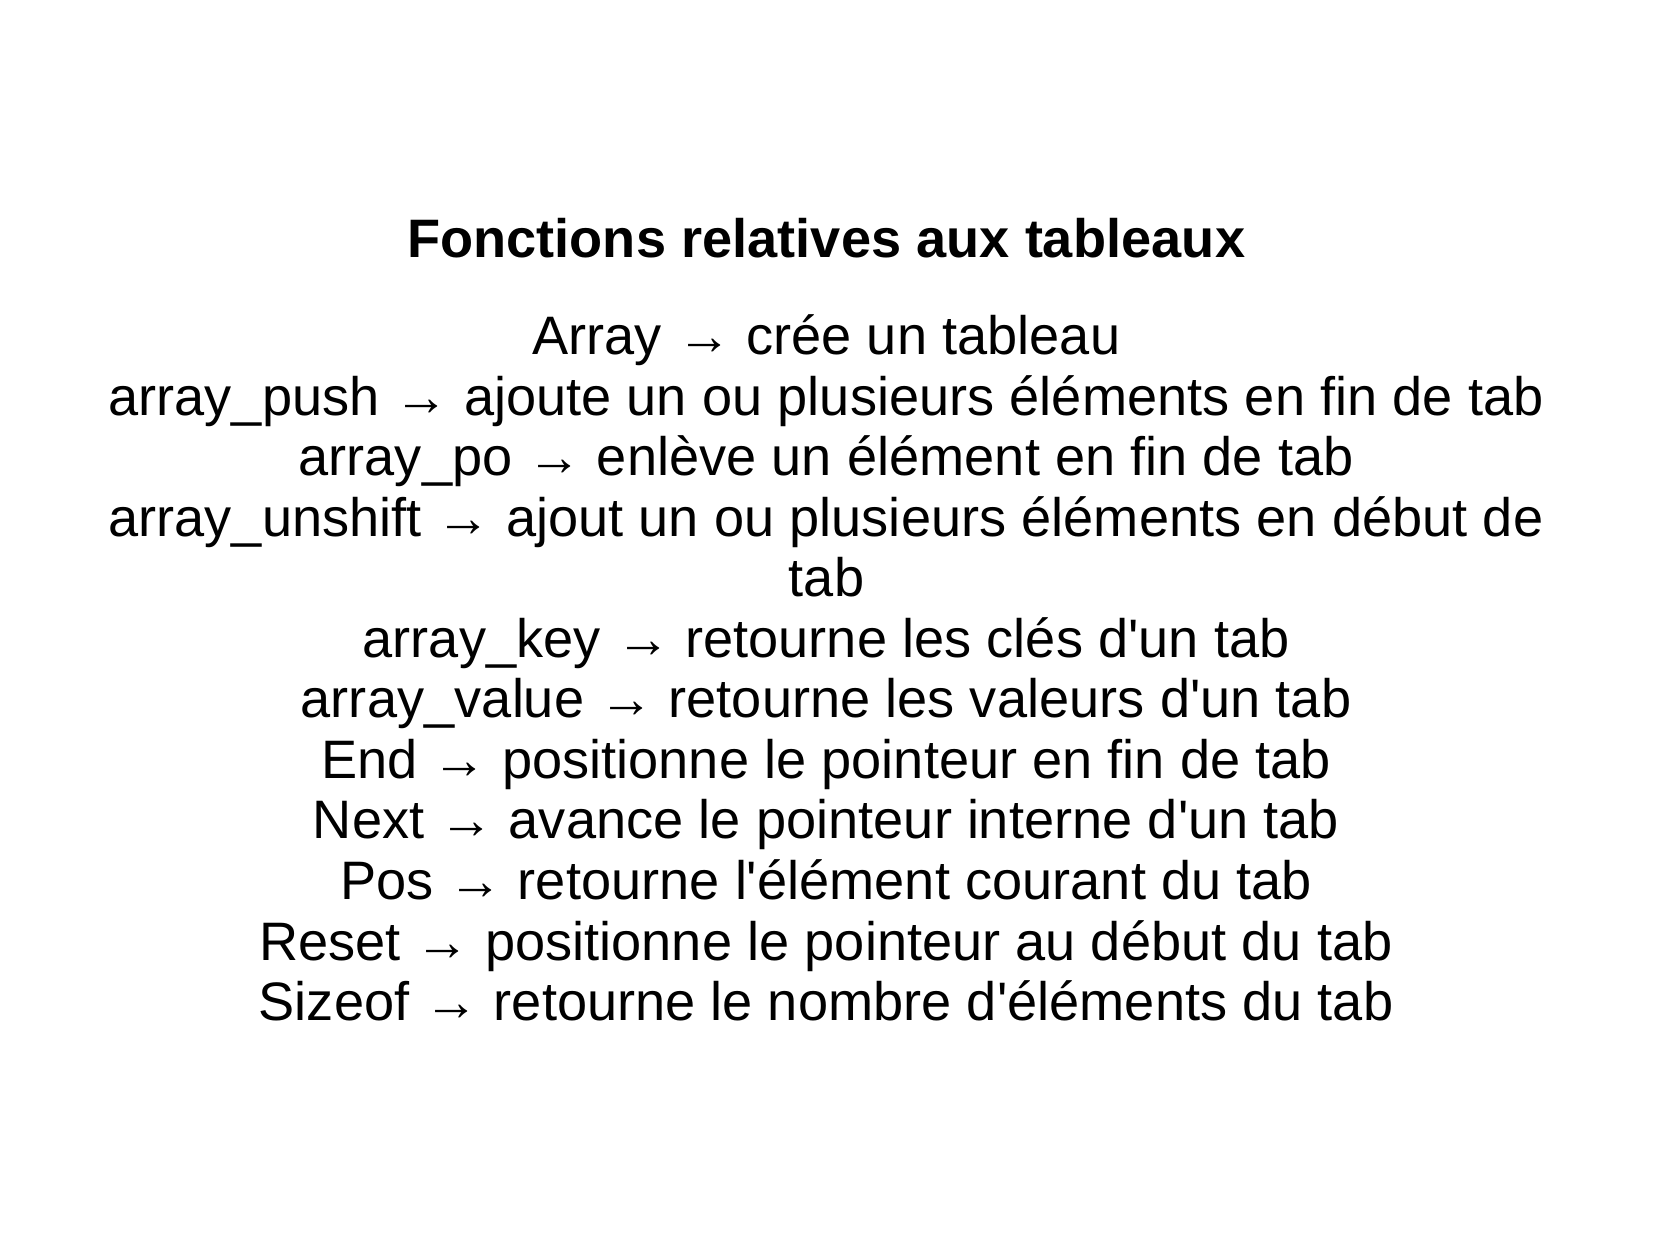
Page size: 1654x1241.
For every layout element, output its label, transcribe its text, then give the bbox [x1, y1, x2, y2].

subtitle Fonctions relatives aux tableaux Array → crée un tableau array_push → ajoute un ou plusieurs éléments en fin de tab array_po → enlève un élément en fin de tab array_unshift → ajout un ou plusieurs éléments en début de tab array_key → retourne les clés d'un tab array_value → retourne les valeurs d'un tab End → positionne le pointeur en fin de tab Next → avance le pointeur interne d'un tab Pos → retourne l'élément courant du tab Reset → positionne le pointeur au début du tab Sizeof → retourne le nombre d'éléments du tab [82, 35, 1571, 1205]
